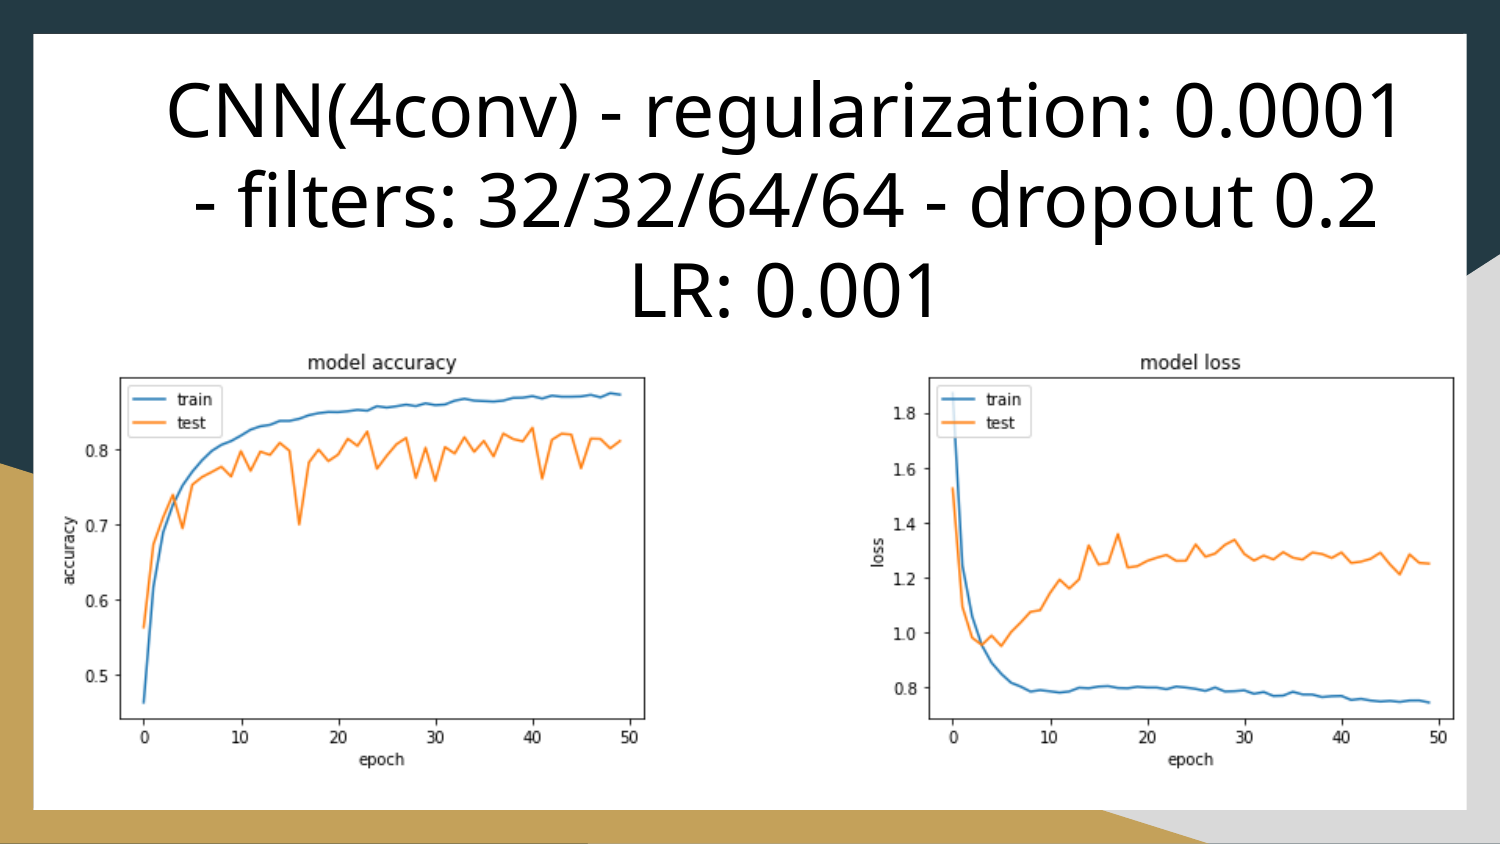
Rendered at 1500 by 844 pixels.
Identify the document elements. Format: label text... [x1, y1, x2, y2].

picture [860, 343, 1464, 778]
title CNN(4conv) - regularization: 0.0001 - filters: 32/32/64/64 - dropout 0.2 LR: 0.001 [51, 48, 1449, 283]
picture [51, 343, 655, 778]
